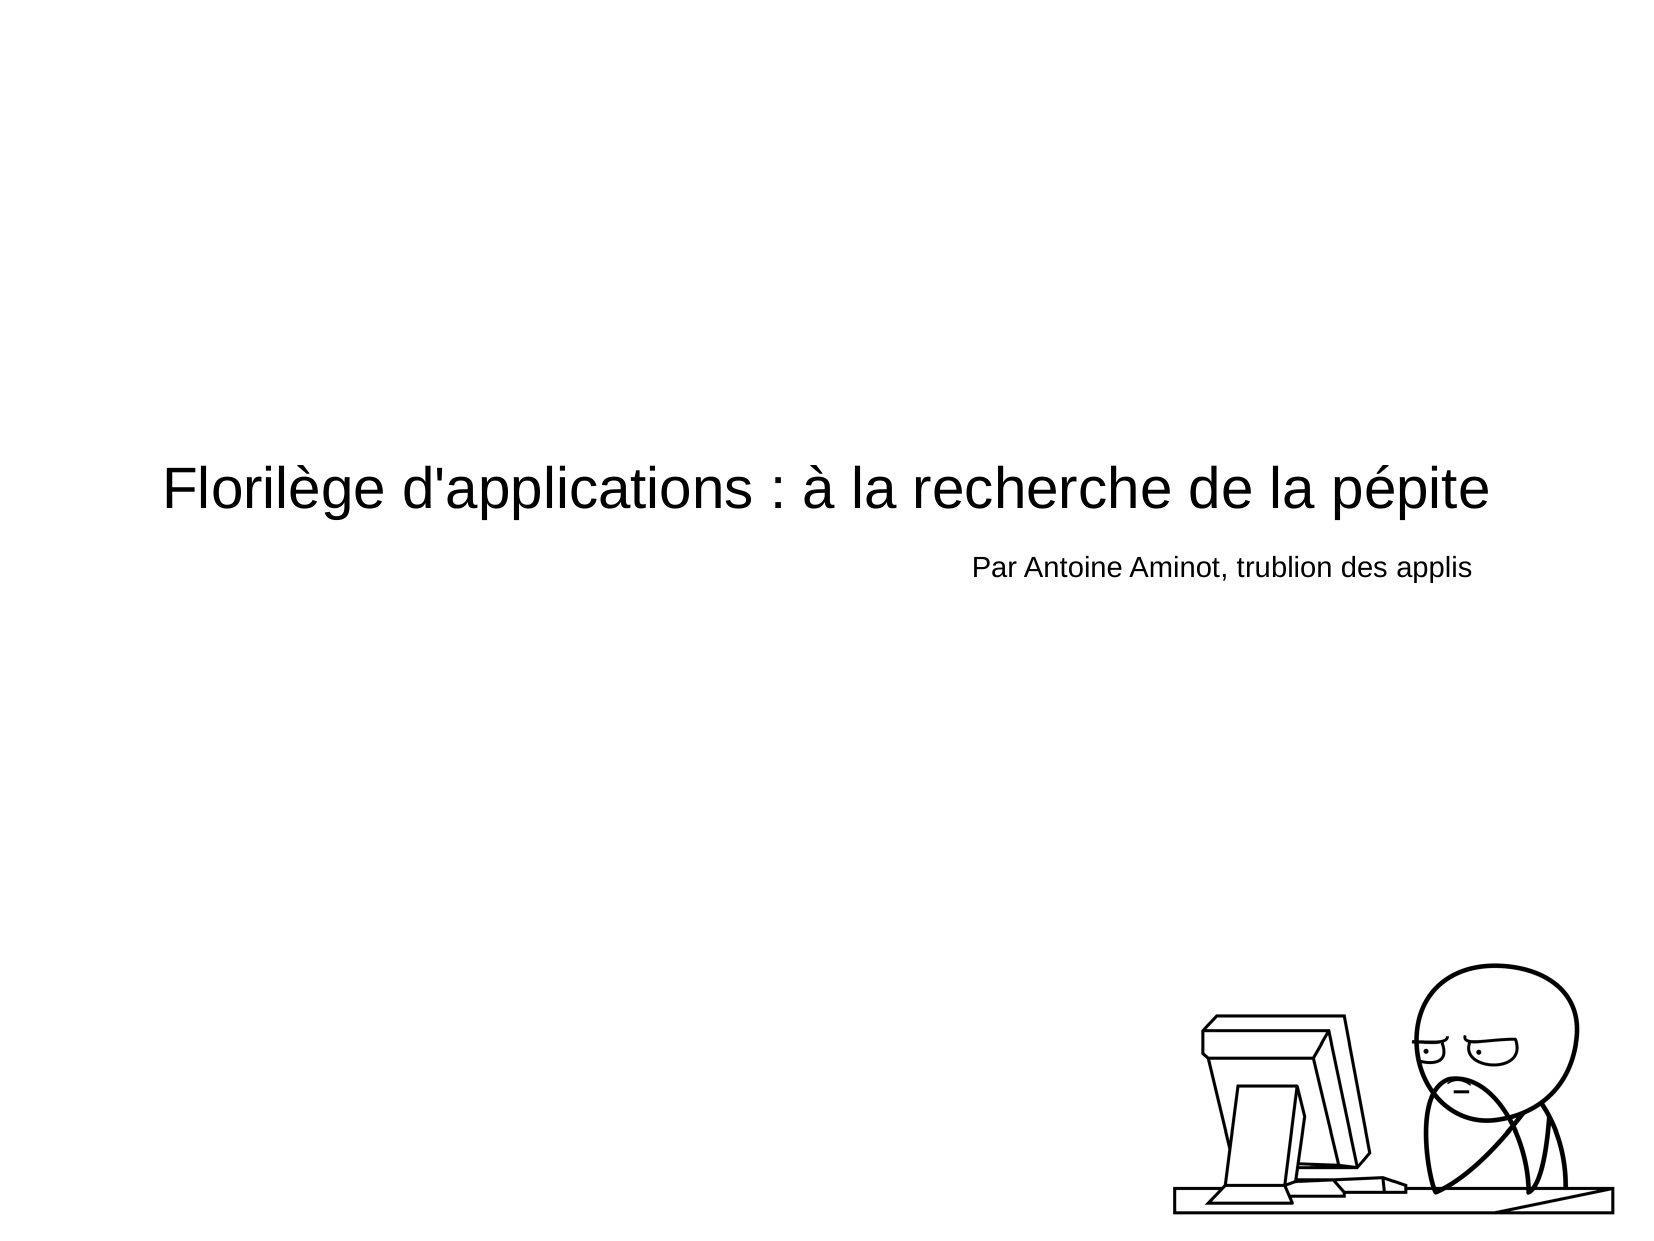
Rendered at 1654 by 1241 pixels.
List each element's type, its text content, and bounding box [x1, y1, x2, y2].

text_box Par Antoine Aminot, trublion des applis [957, 543, 1489, 591]
picture [1168, 956, 1619, 1219]
text_box Florilège d'applications : à la recherche de la pépite [0, 448, 1654, 529]
